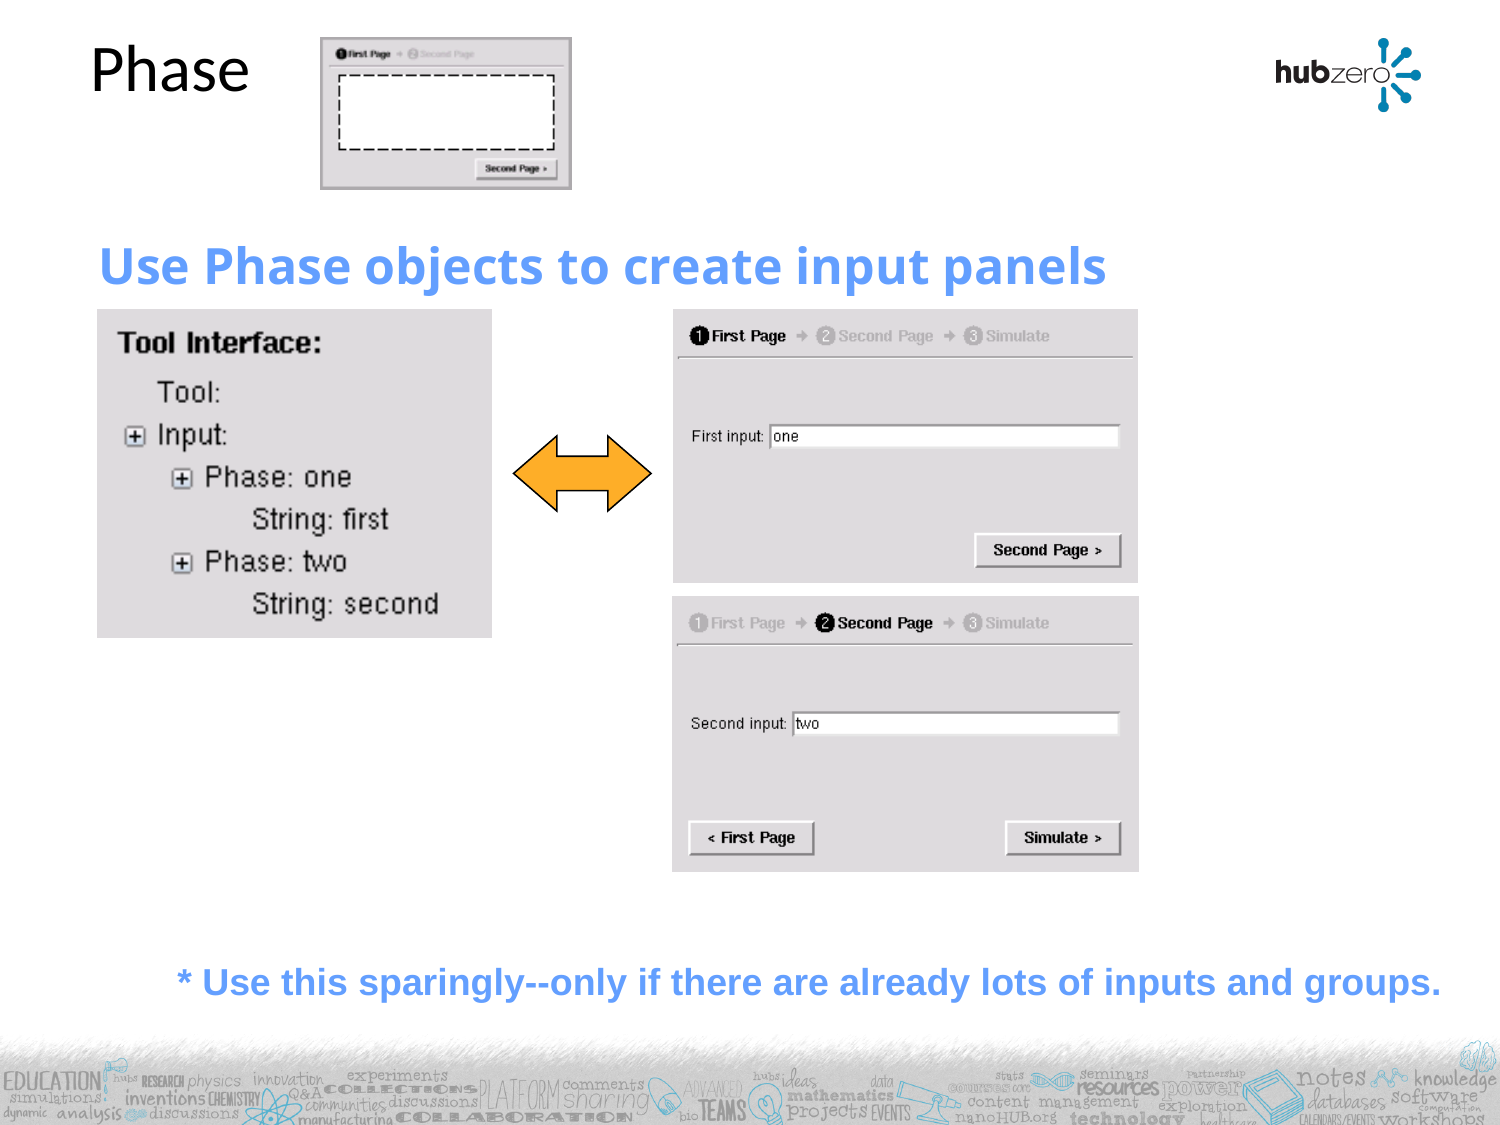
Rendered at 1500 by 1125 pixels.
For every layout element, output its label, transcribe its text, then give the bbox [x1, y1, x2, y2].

picture [672, 596, 1139, 872]
picture [0, 1034, 1500, 1125]
text_box Phase [75, 12, 1249, 118]
picture [320, 37, 572, 190]
text_box Use Phase objects to create input panels [83, 226, 1123, 303]
text_box * Use this sparingly--only if there are already lots of inputs and groups. [162, 949, 1458, 1011]
picture [1272, 35, 1424, 115]
text_box [513, 435, 652, 512]
picture [673, 309, 1138, 583]
picture [97, 309, 492, 639]
